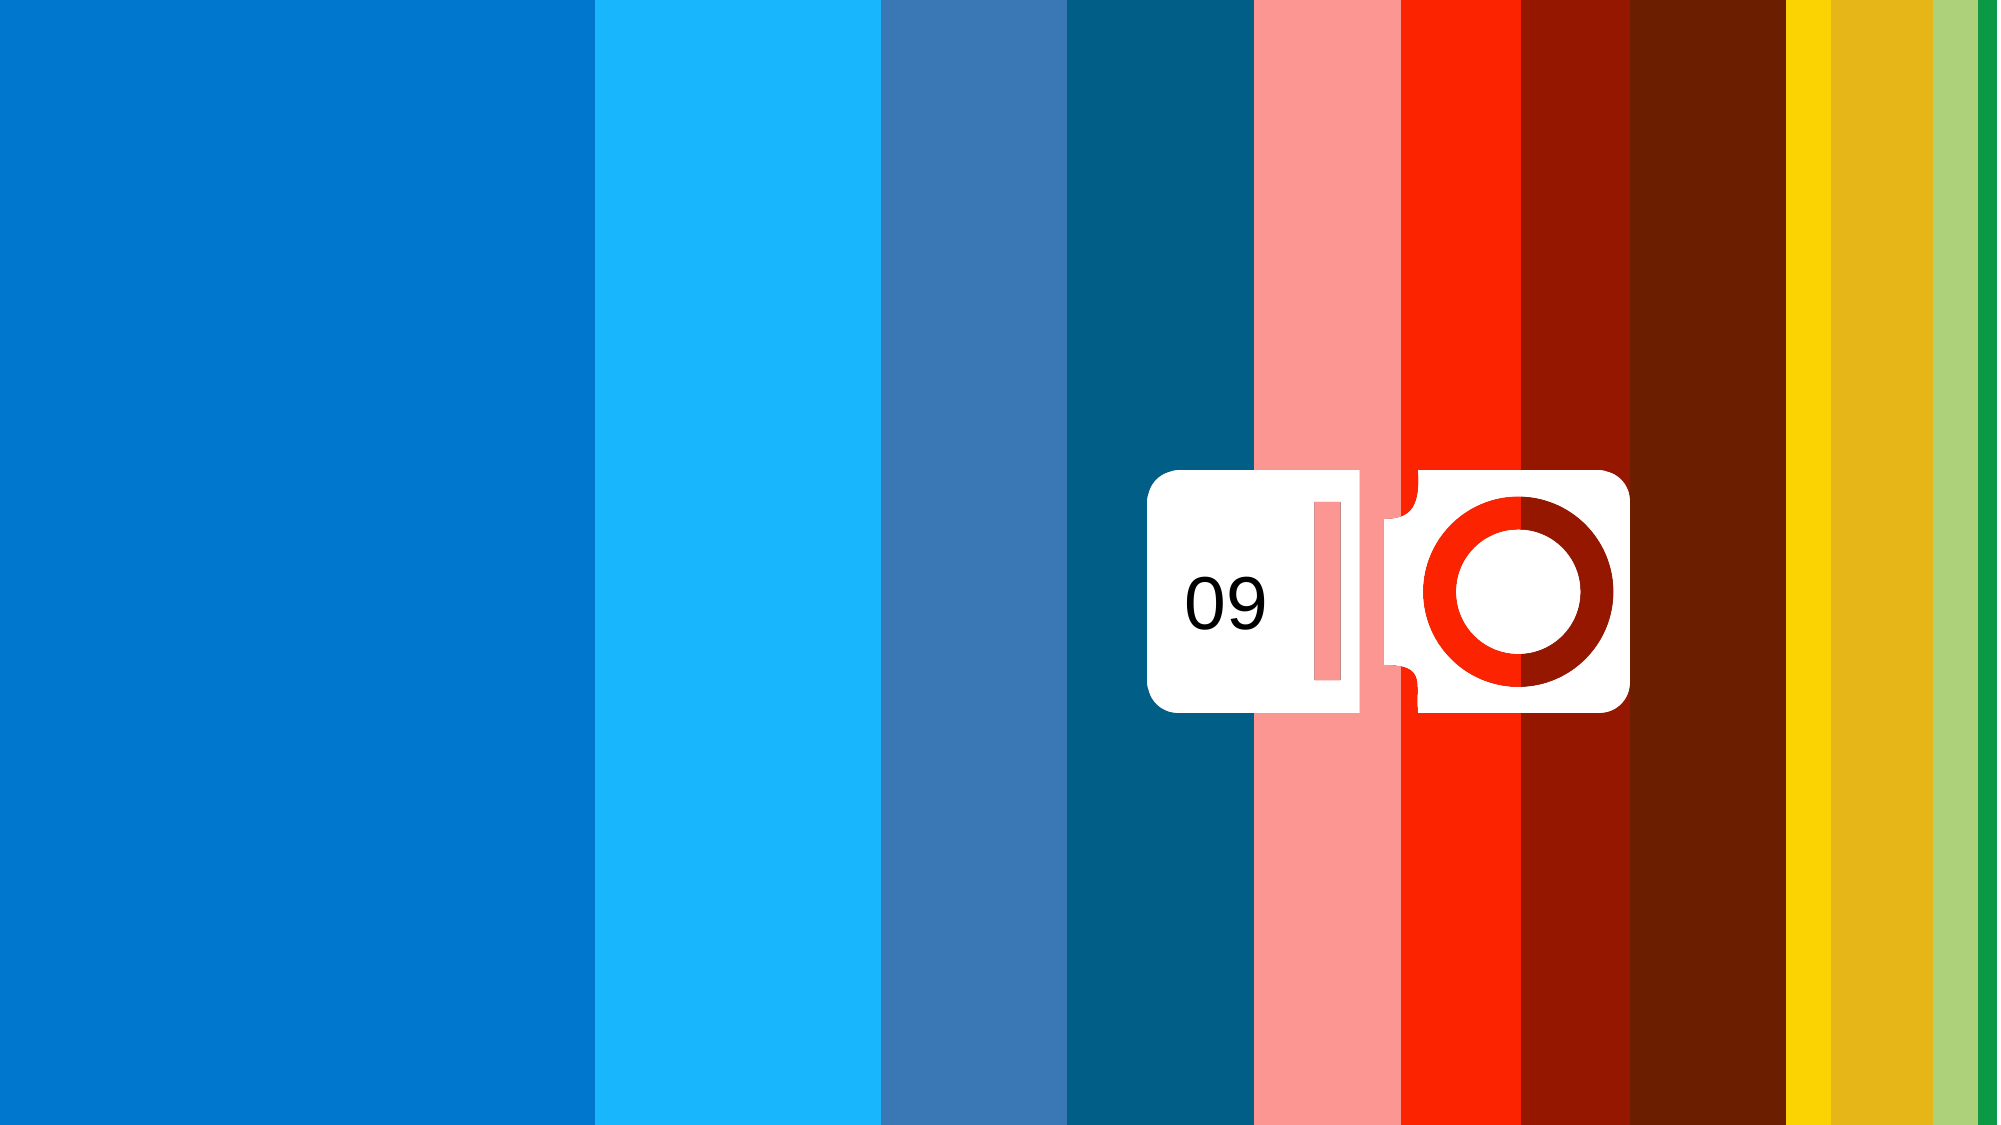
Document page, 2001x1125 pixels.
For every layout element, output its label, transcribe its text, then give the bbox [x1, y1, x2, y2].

picture [1148, 470, 1630, 713]
text_box 09 [1169, 547, 1299, 654]
text_box [0, 0, 1997, 1125]
